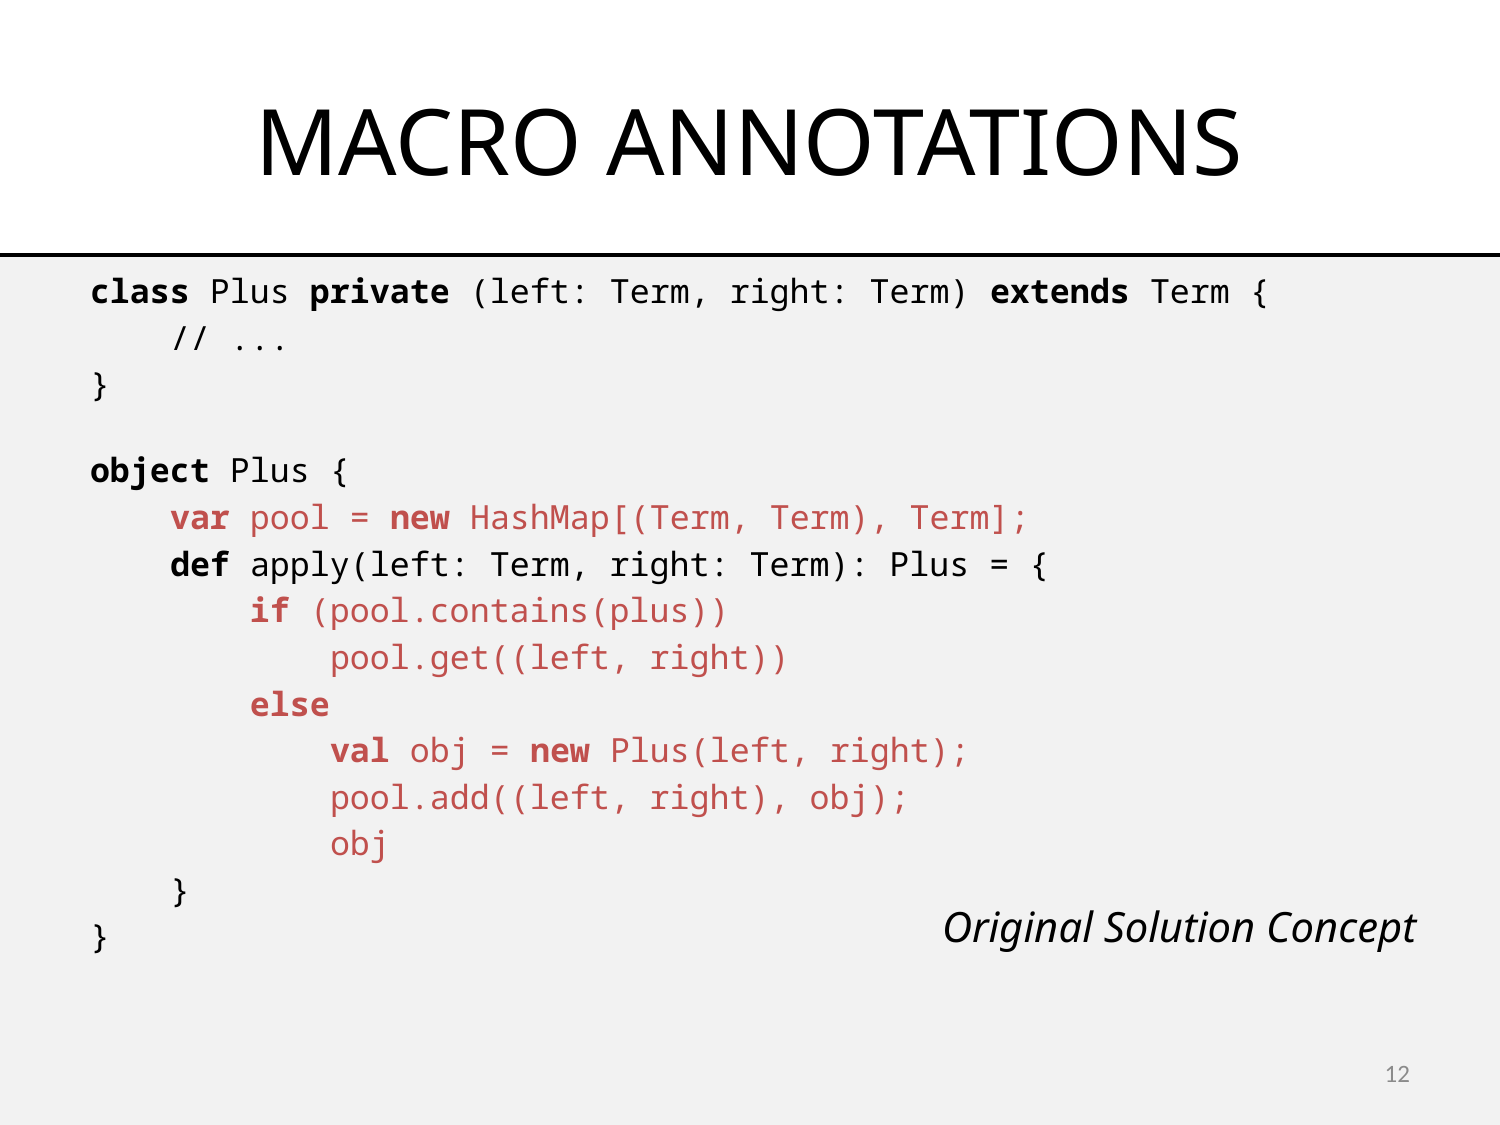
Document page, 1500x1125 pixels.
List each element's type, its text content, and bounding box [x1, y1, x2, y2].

list Original Solution Concept [891, 893, 1432, 1008]
list class Plus private (left: Term, right: Term) extends Term { // ... } object Plus { var pool = new HashMap[(Term, Term), Term]; def apply(left: Term, right: Term): Plus = { if (pool.contains(plus)) pool.get((left, right)) else val obj = new Plus(left, right); pool.add((left, right), obj); obj } } [75, 262, 1425, 1005]
slide_number <number> [1074, 1042, 1425, 1103]
title MACRO ANNOTATIONS [75, 45, 1425, 233]
